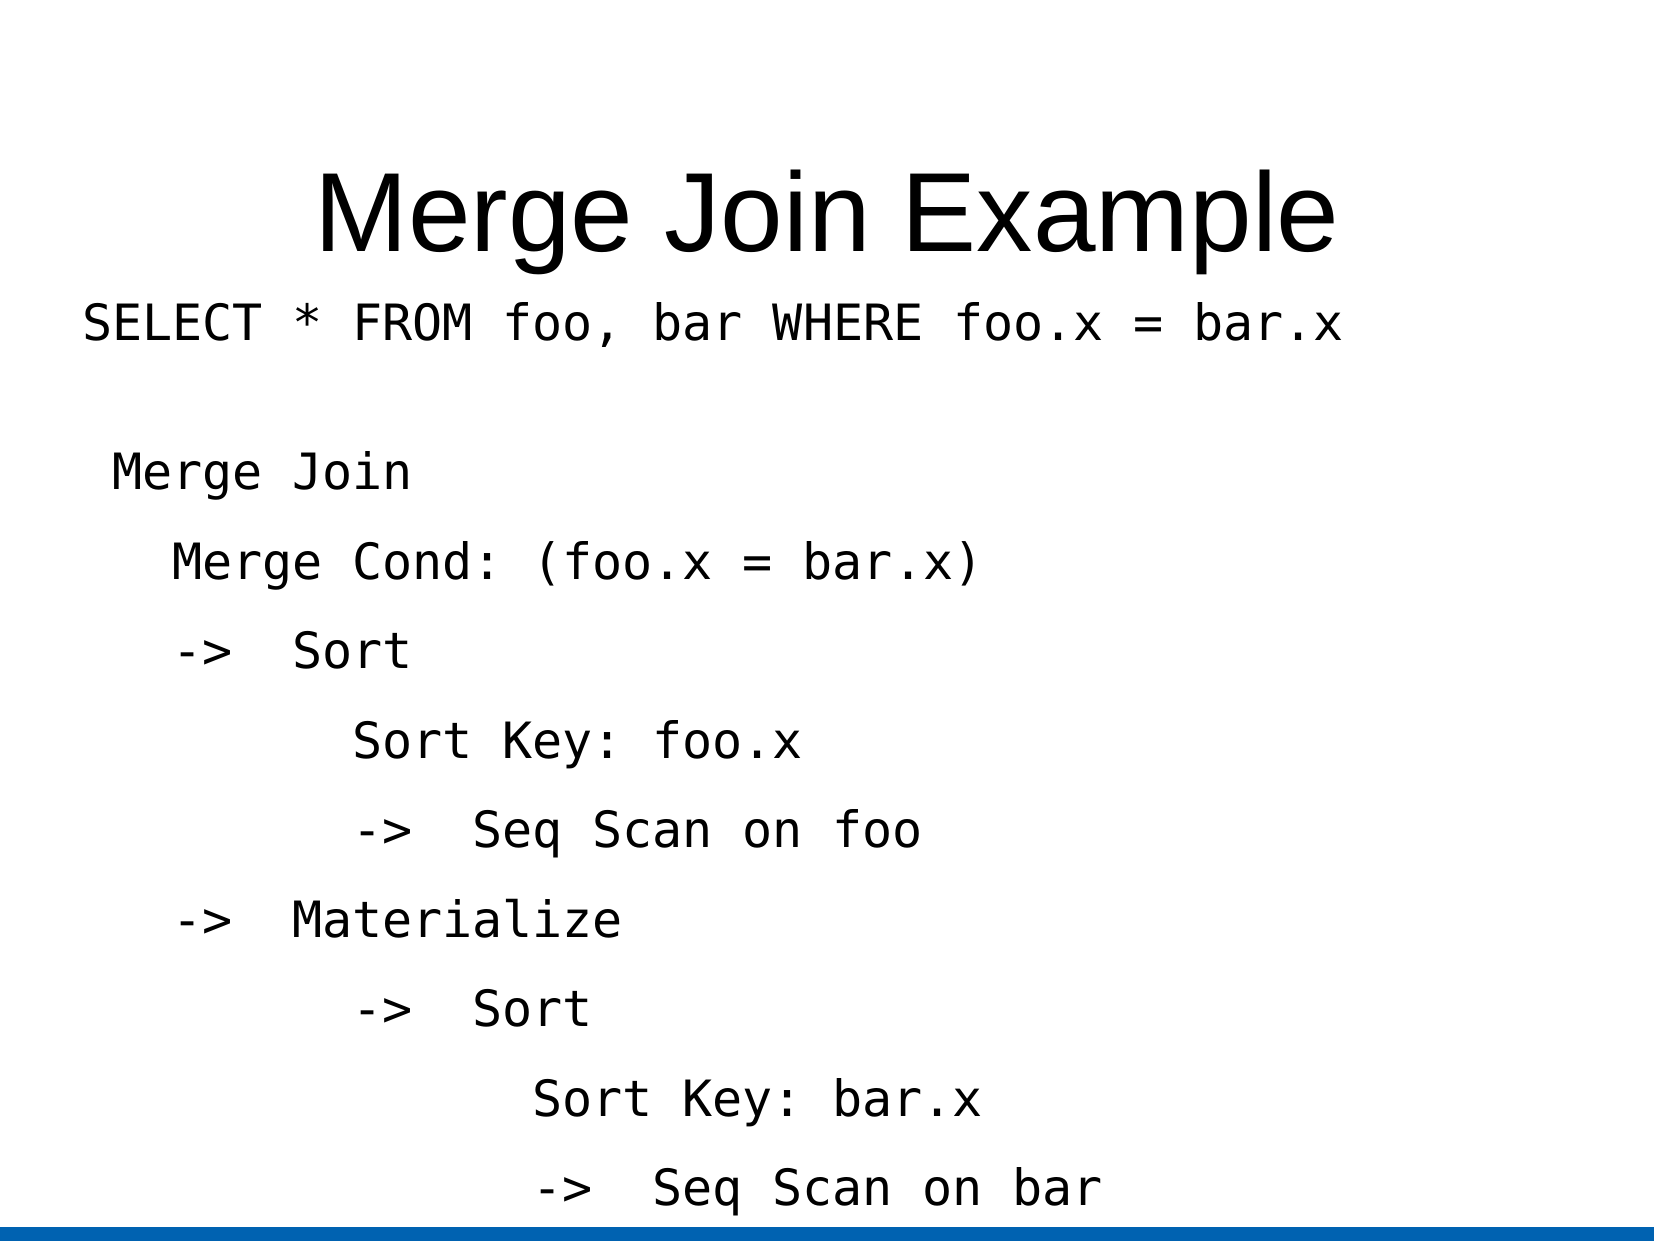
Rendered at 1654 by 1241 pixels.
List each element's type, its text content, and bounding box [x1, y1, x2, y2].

title Merge Join Example [121, 102, 1533, 290]
subtitle SELECT * FROM foo, bar WHERE foo.x = bar.x Merge Join Merge Cond: (foo.x = bar.x) -> Sort Sort Key: foo.x -> Seq Scan on foo -> Materialize -> Sort Sort Key: bar.x -> Seq Scan on bar [82, 290, 1571, 1109]
